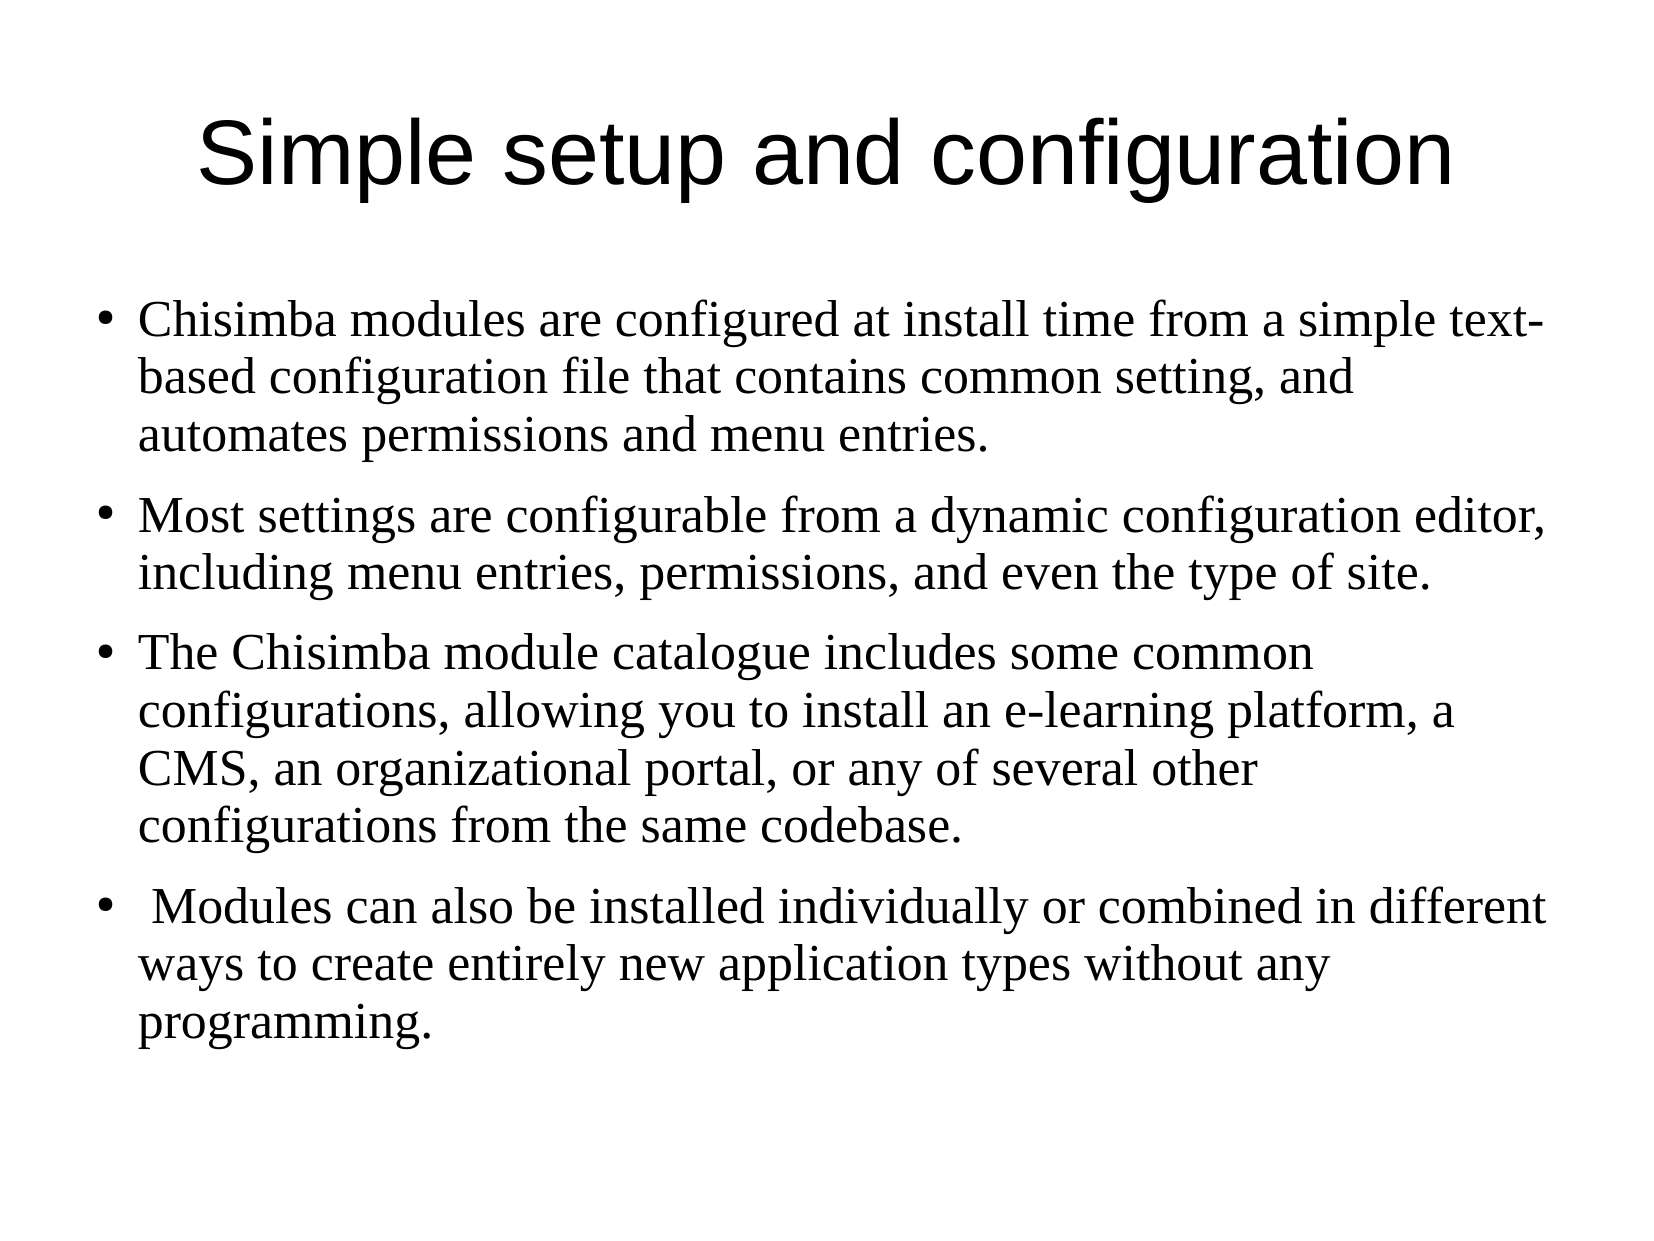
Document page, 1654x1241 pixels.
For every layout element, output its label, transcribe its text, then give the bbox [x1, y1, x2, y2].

title Simple setup and configuration [82, 56, 1571, 250]
list Chisimba modules are configured at install time from a simple text-based configuration file that contains common setting, and automates permissions and menu entries. Most settings are configurable from a dynamic configuration editor, including menu entries, permissions, and even the type of site. The Chisimba module catalogue includes some common configurations, allowing you to install an e-learning platform, a CMS, an organizational portal, or any of several other configurations from the same codebase. Modules can also be installed individually or combined in different ways to create entirely new application types without any programming. [82, 290, 1571, 1109]
